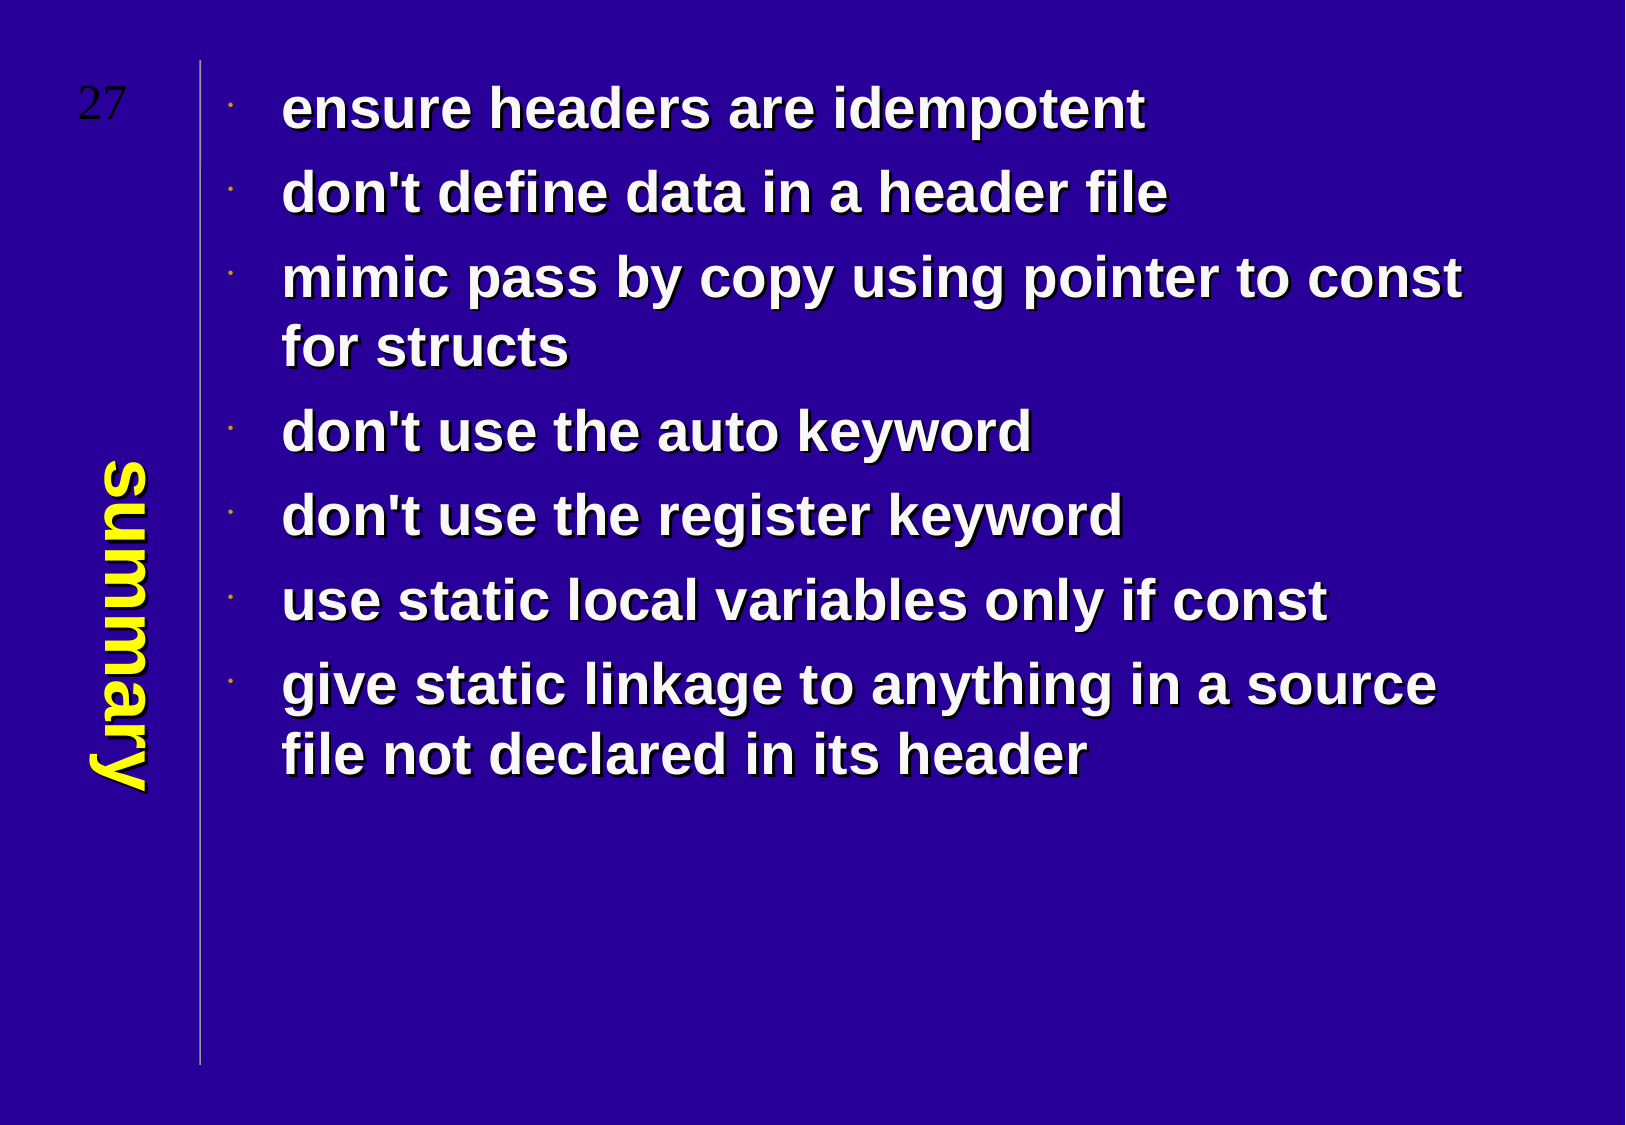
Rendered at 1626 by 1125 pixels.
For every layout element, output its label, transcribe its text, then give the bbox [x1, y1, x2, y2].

list ensure headers are idempotent don't define data in a header file mimic pass by copy using pointer to const for structs don't use the auto keyword don't use the register keyword use static local variables only if const give static linkage to anything in a source file not declared in its header [212, 62, 1550, 1063]
title summary [50, 187, 188, 1063]
